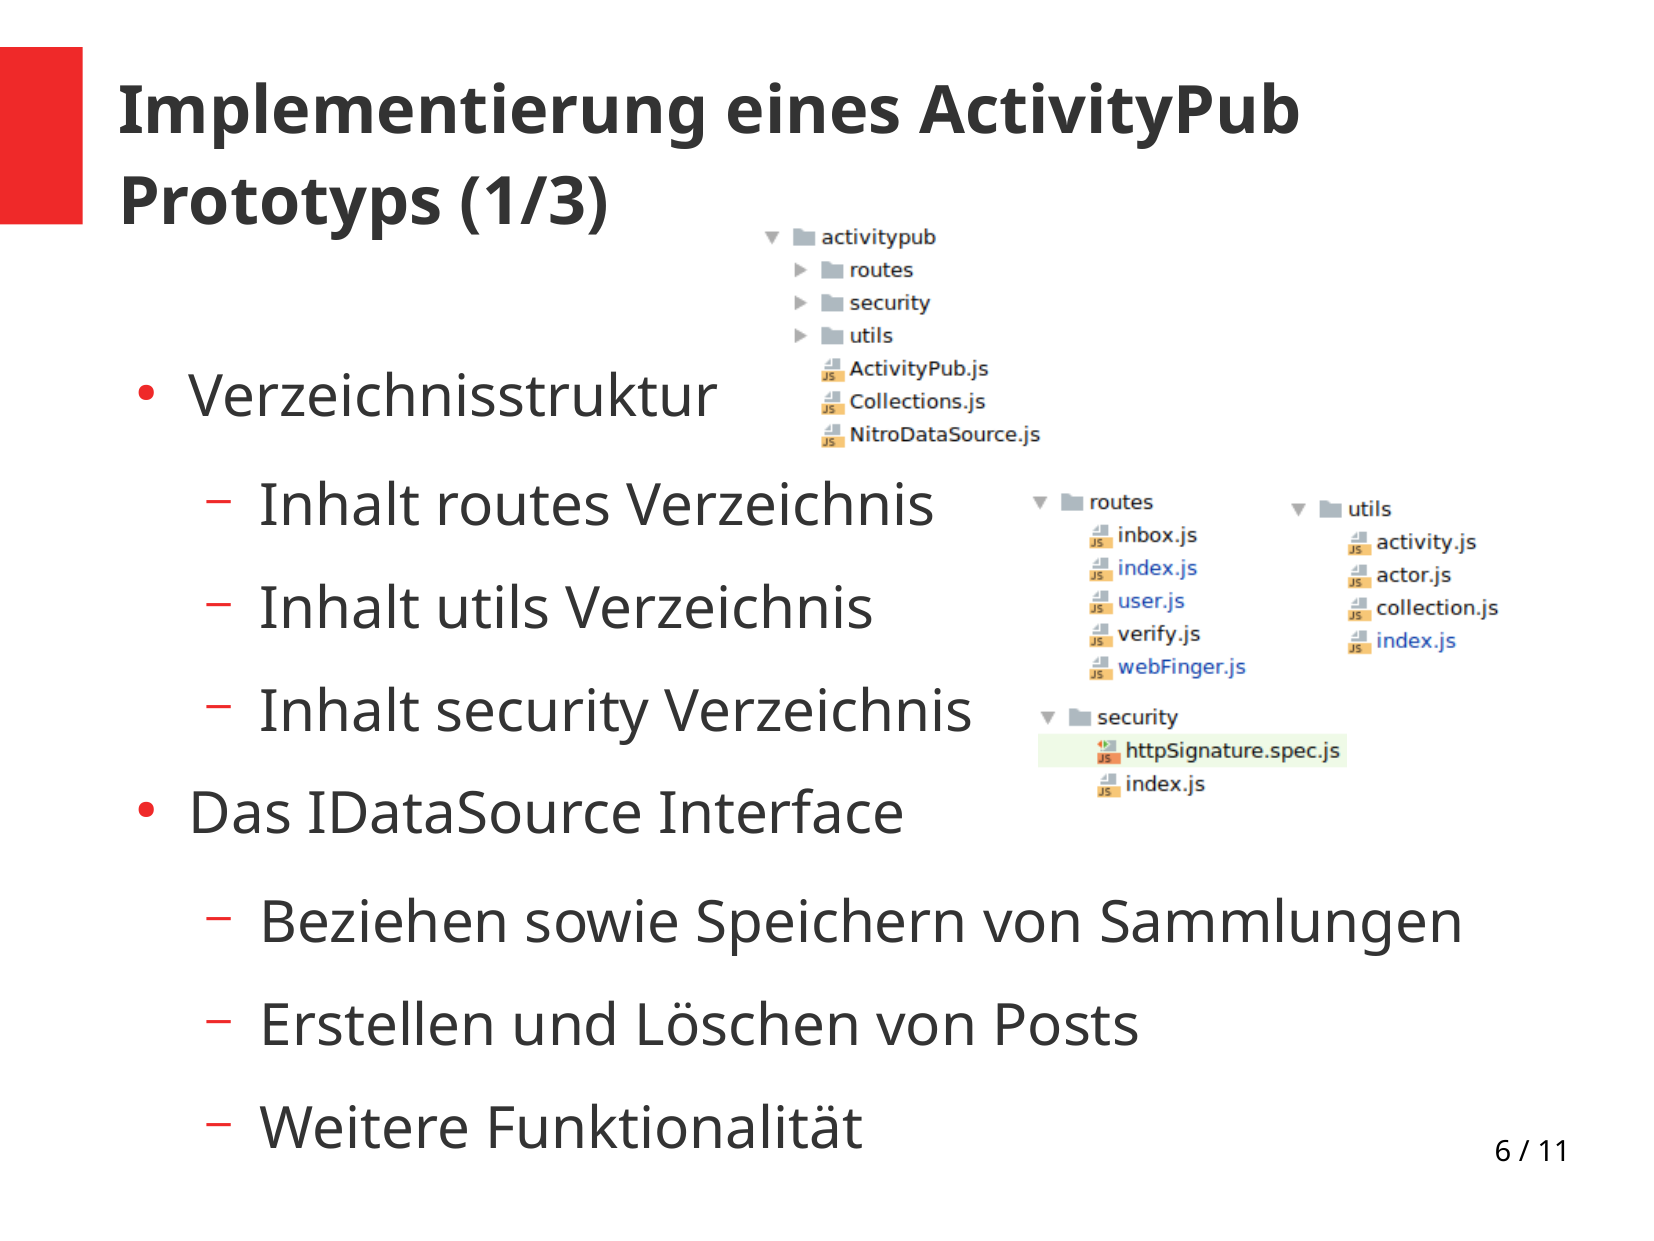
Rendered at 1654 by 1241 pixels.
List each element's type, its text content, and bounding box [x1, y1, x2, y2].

picture [759, 224, 1052, 451]
title Implementierung eines ActivityPub Prototyps (1/3) [118, 49, 1571, 257]
picture [1027, 489, 1256, 686]
picture [1038, 704, 1347, 804]
picture [1287, 496, 1507, 659]
list Verzeichnisstruktur Inhalt routes Verzeichnis Inhalt utils Verzeichnis Inhalt security Verzeichnis Das IDataSource Interface Beziehen sowie Speichern von Sammlungen Erstellen und Löschen von Posts Weitere Funktionalität [118, 354, 1536, 1074]
